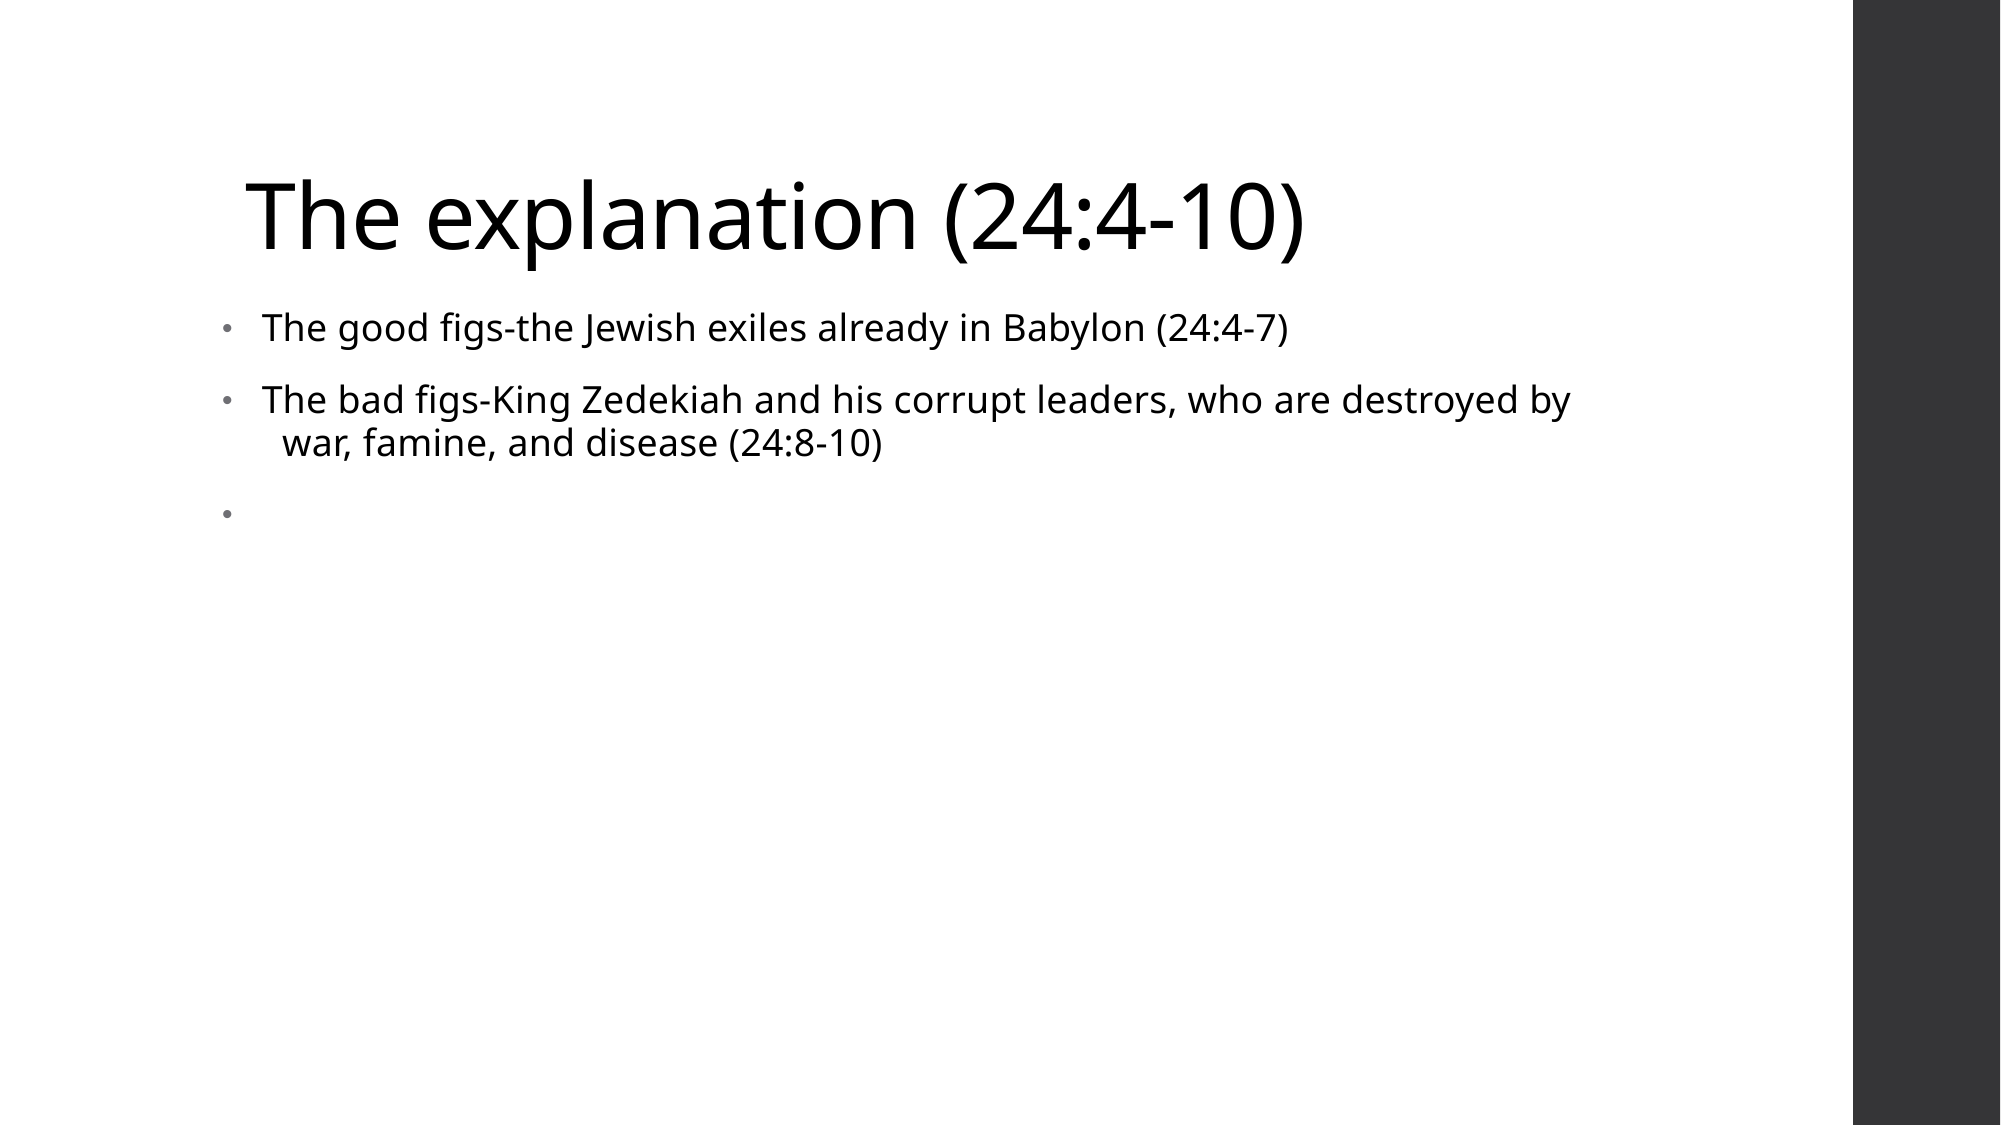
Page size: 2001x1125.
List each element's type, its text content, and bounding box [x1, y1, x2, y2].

list The good figs-the Jewish exiles already in Babylon (24:4-7) The bad figs-King Zedekiah and his corrupt leaders, who are destroyed by war, famine, and disease (24:8-10) [206, 299, 1617, 1014]
title The explanation (24:4-10) [206, 60, 1797, 278]
